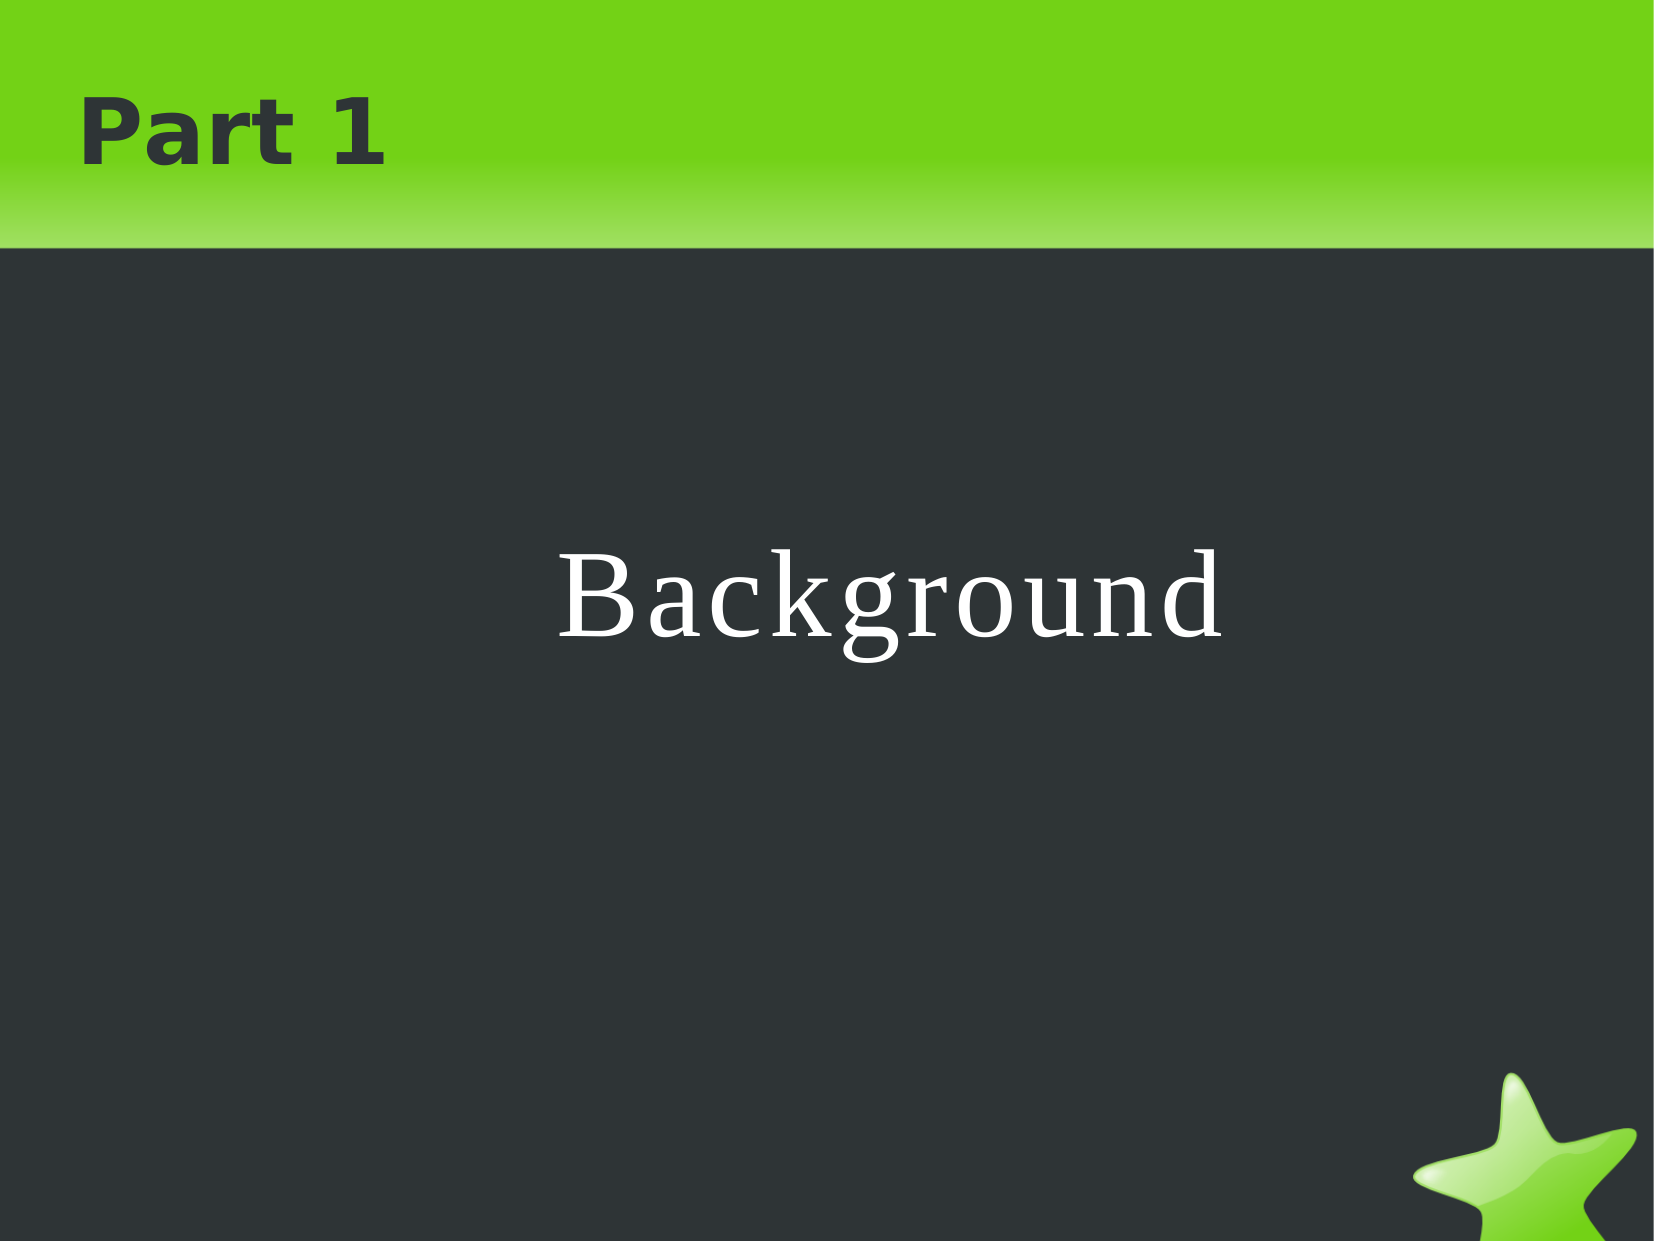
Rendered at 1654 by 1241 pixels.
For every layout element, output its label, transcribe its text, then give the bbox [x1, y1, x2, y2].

list Background [101, 525, 1591, 721]
title Part 1 [76, 29, 1565, 237]
picture [0, 0, 1654, 1241]
